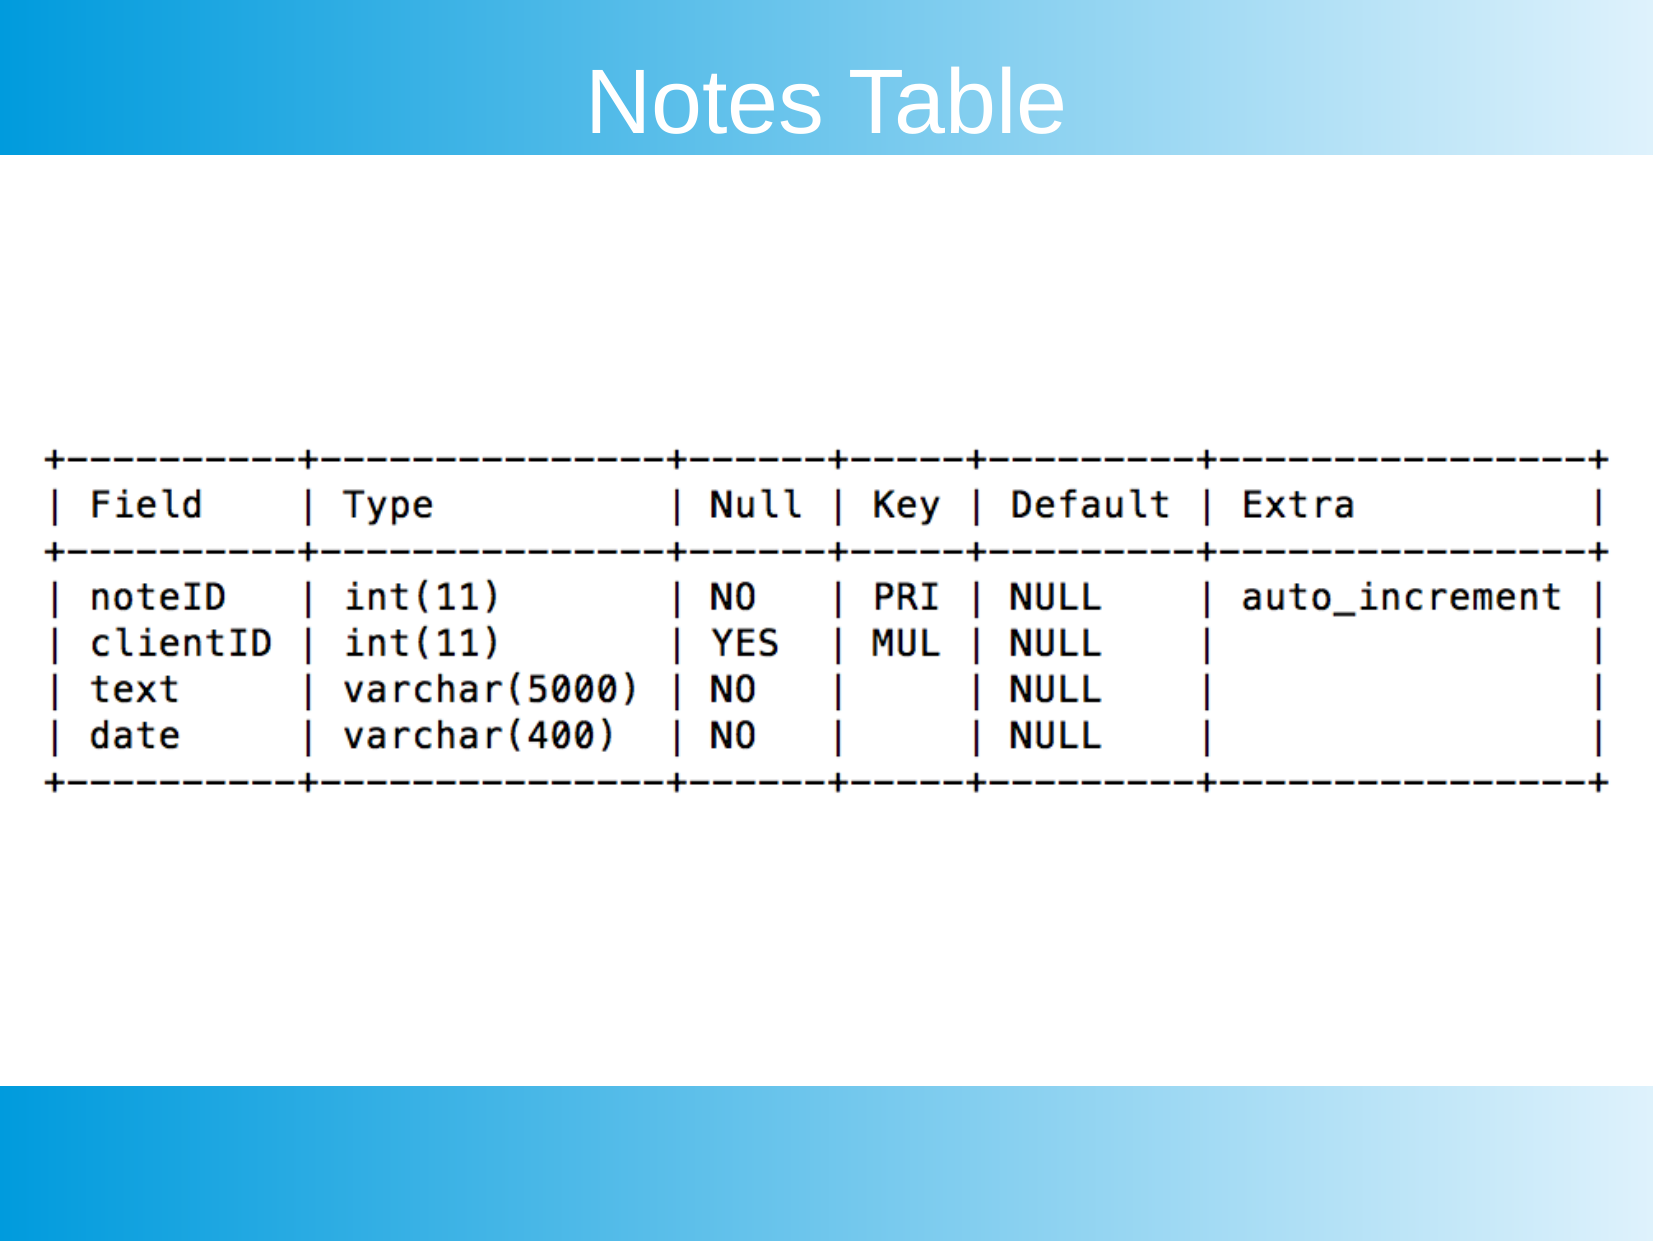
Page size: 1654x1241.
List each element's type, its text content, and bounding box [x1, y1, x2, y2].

picture [37, 442, 1617, 798]
title Notes Table [82, 49, 1571, 155]
